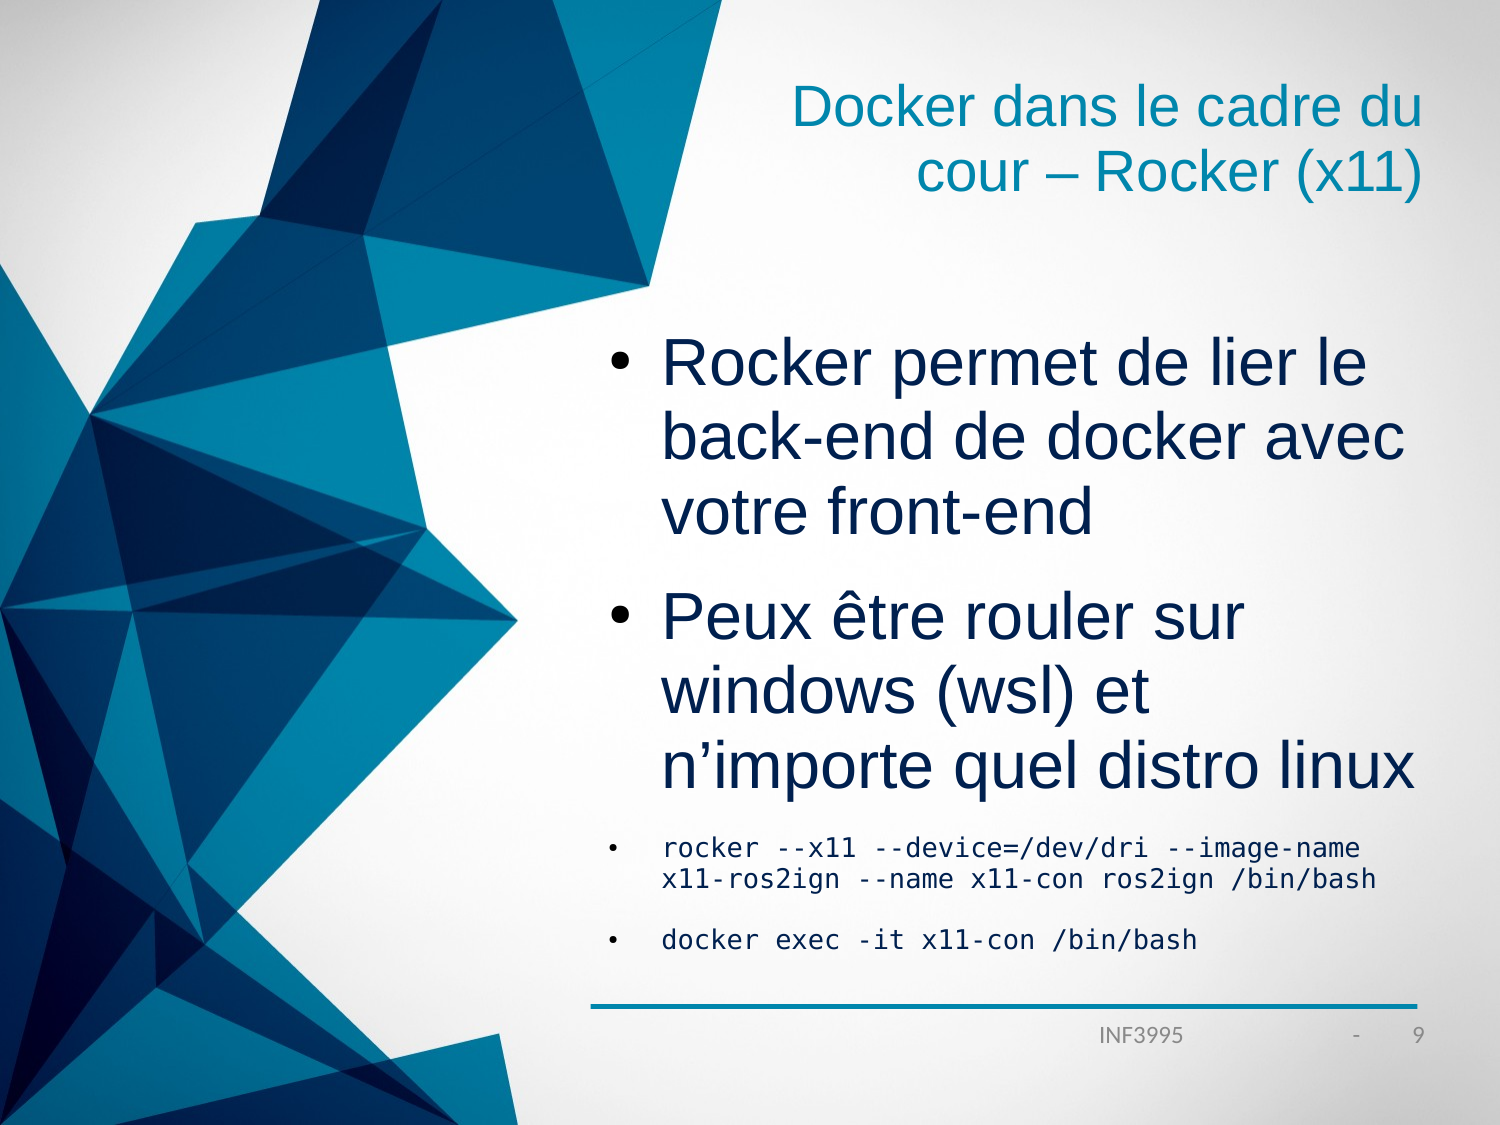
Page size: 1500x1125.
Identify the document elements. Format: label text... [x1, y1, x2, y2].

title Docker dans le cadre du cour – Rocker (x11) [708, 44, 1425, 233]
list Rocker permet de lier le back-end de docker avec votre front-end Peux être rouler sur windows (wsl) et n’importe quel distro linux rocker --x11 --device=/dev/dri --image-name x11-ros2ign --name x11-con ros2ign /bin/bash docker exec -it x11-con /bin/bash [590, 324, 1425, 978]
picture [0, 0, 1500, 1125]
